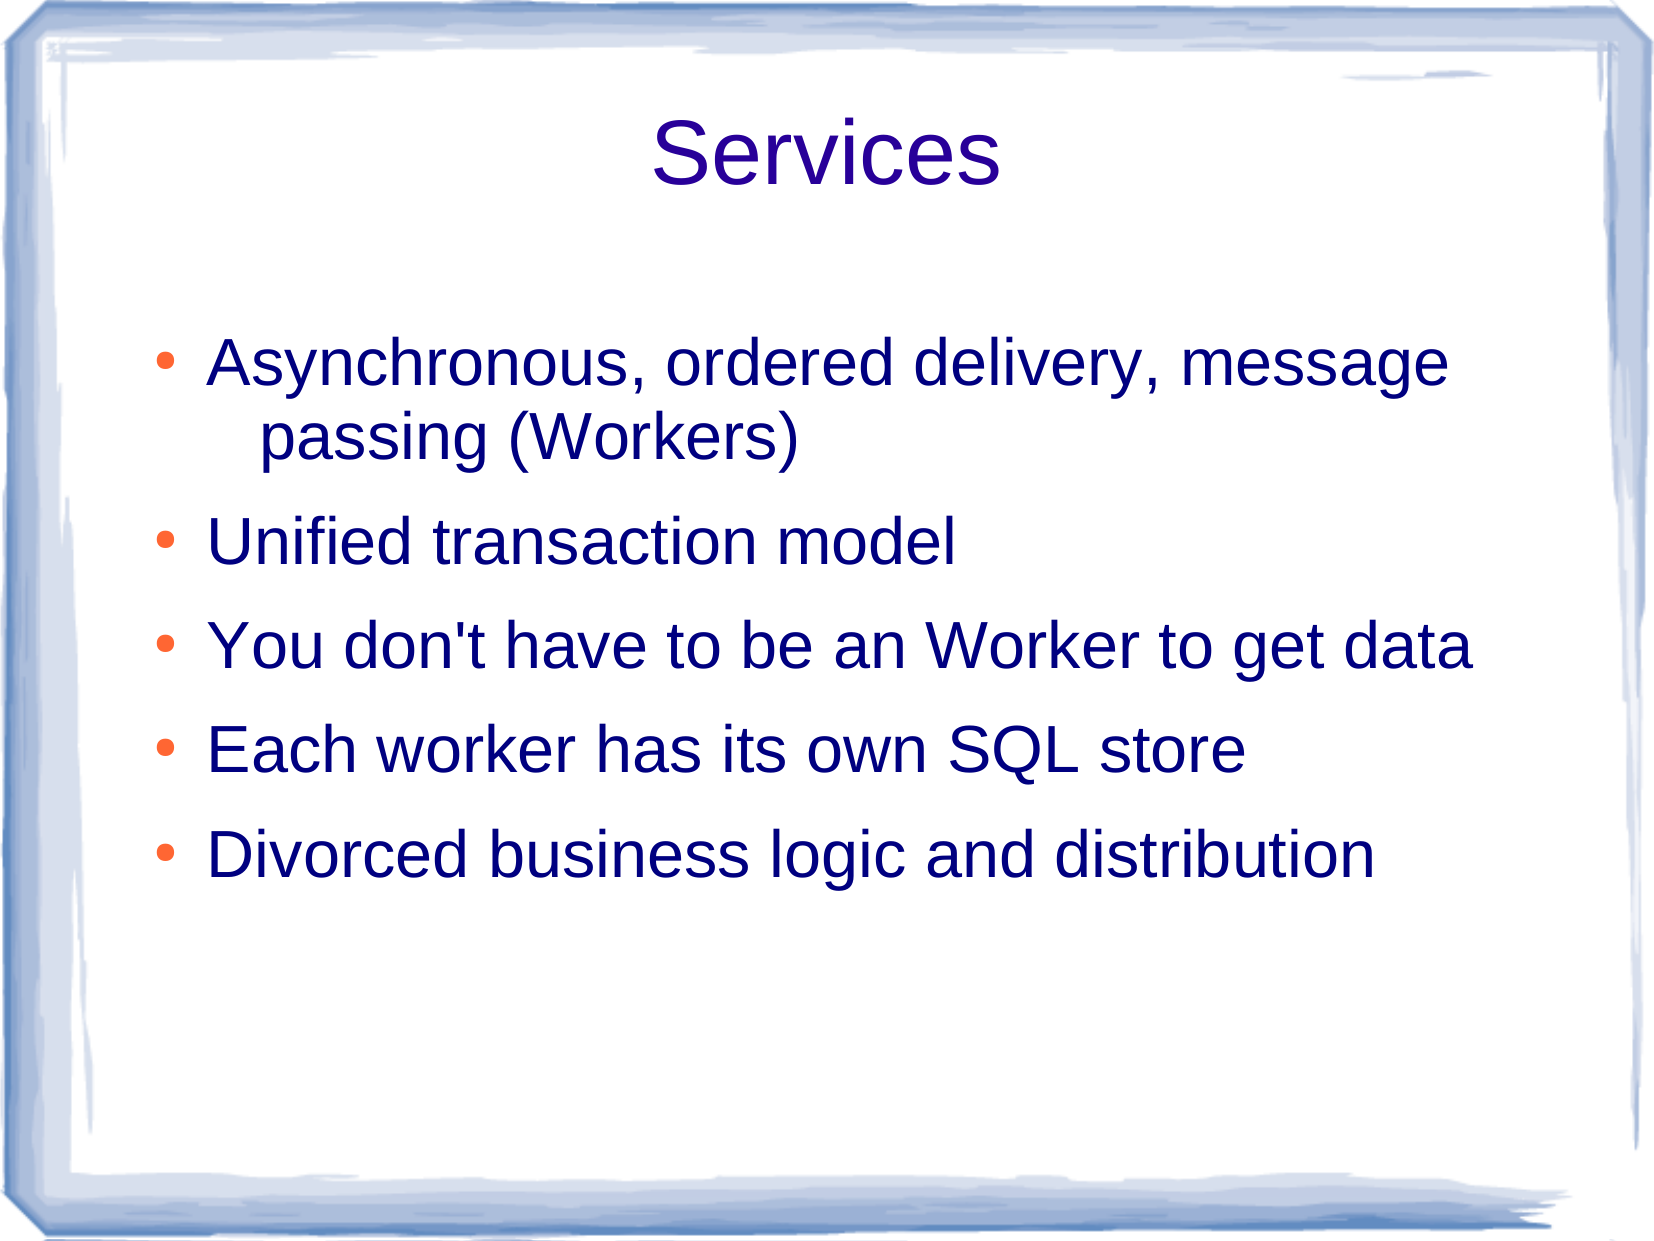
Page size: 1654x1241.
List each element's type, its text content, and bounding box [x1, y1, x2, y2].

title Services [82, 56, 1571, 250]
picture [0, 0, 1654, 1241]
list Asynchronous, ordered delivery, message passing (Workers) Unified transaction model You don't have to be an Worker to get data Each worker has its own SQL store Divorced business logic and distribution [118, 324, 1571, 1129]
